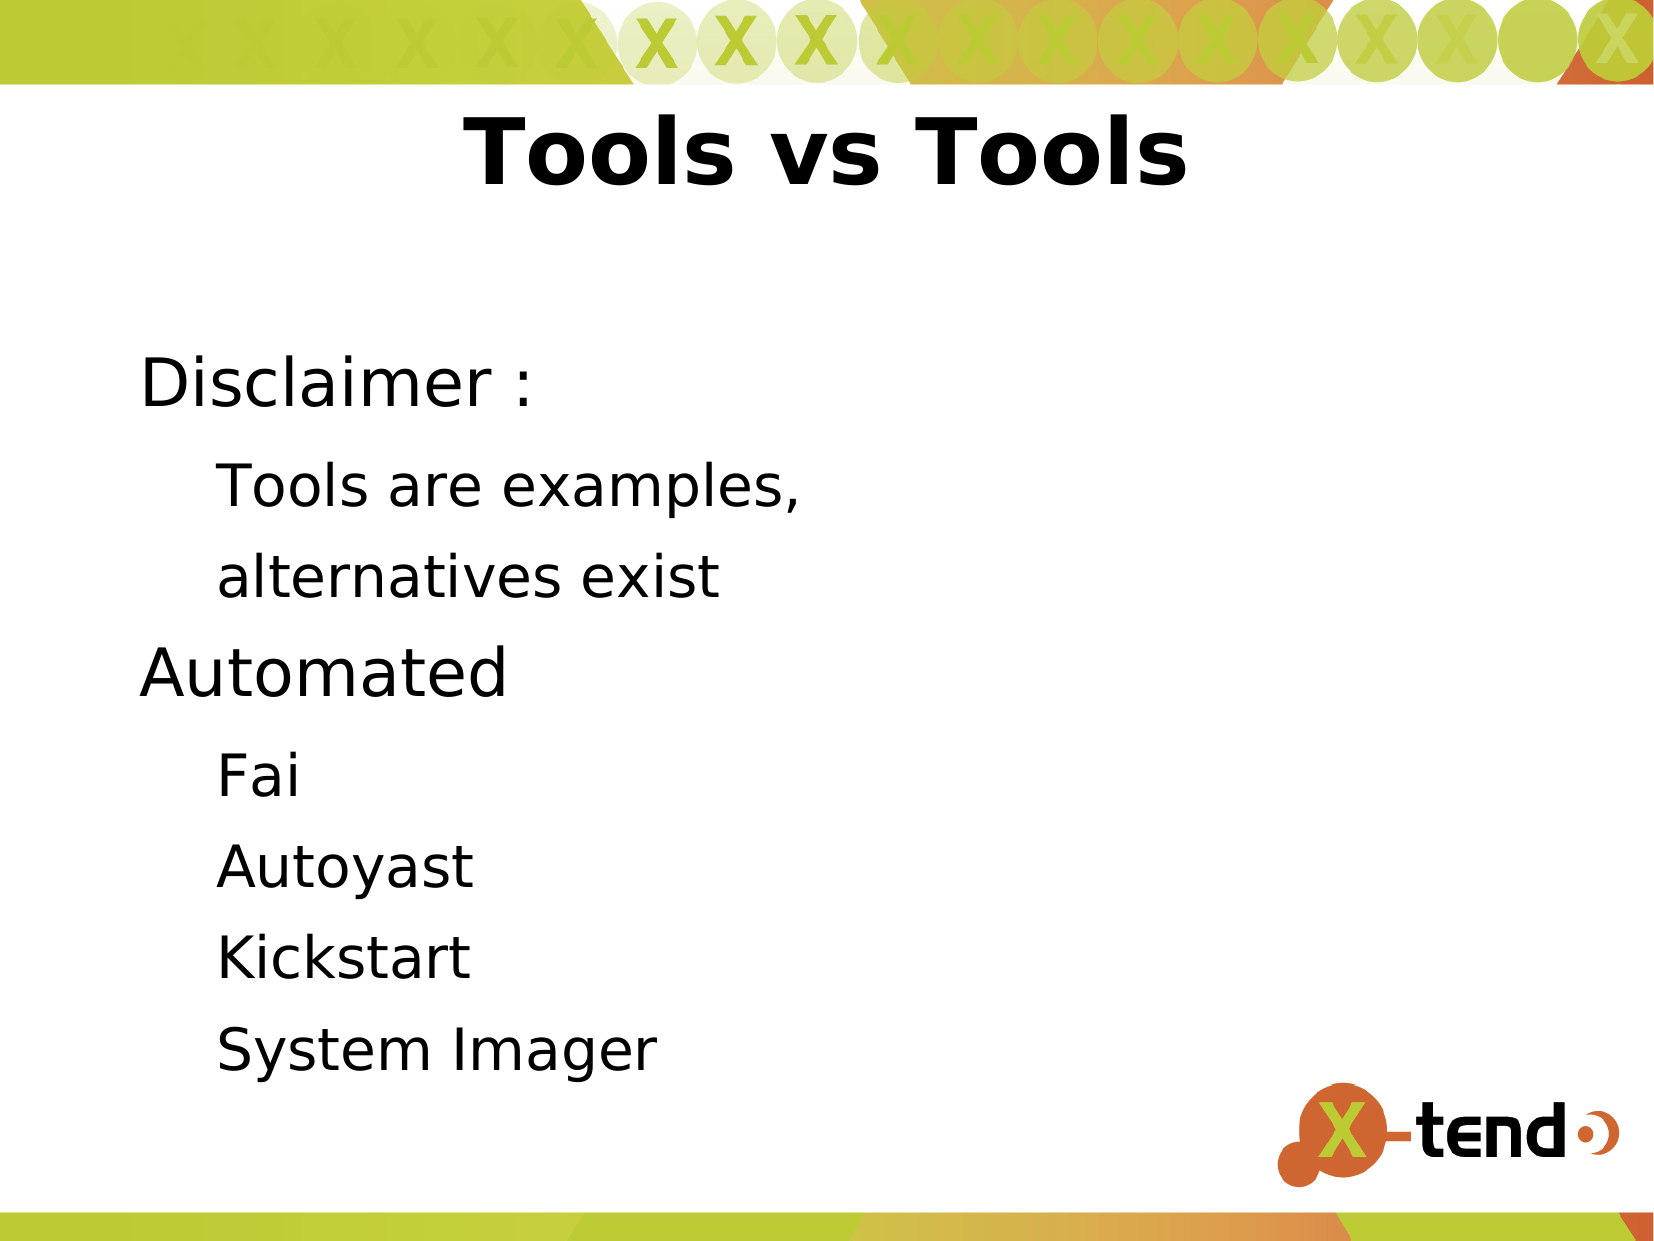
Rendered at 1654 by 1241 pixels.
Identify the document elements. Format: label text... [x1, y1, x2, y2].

picture [0, 0, 1654, 1241]
title Tools vs Tools [82, 49, 1571, 257]
list Disclaimer : Tools are examples, alternatives exist Automated Fai Autoyast Kickstart System Imager [121, 344, 1534, 1127]
